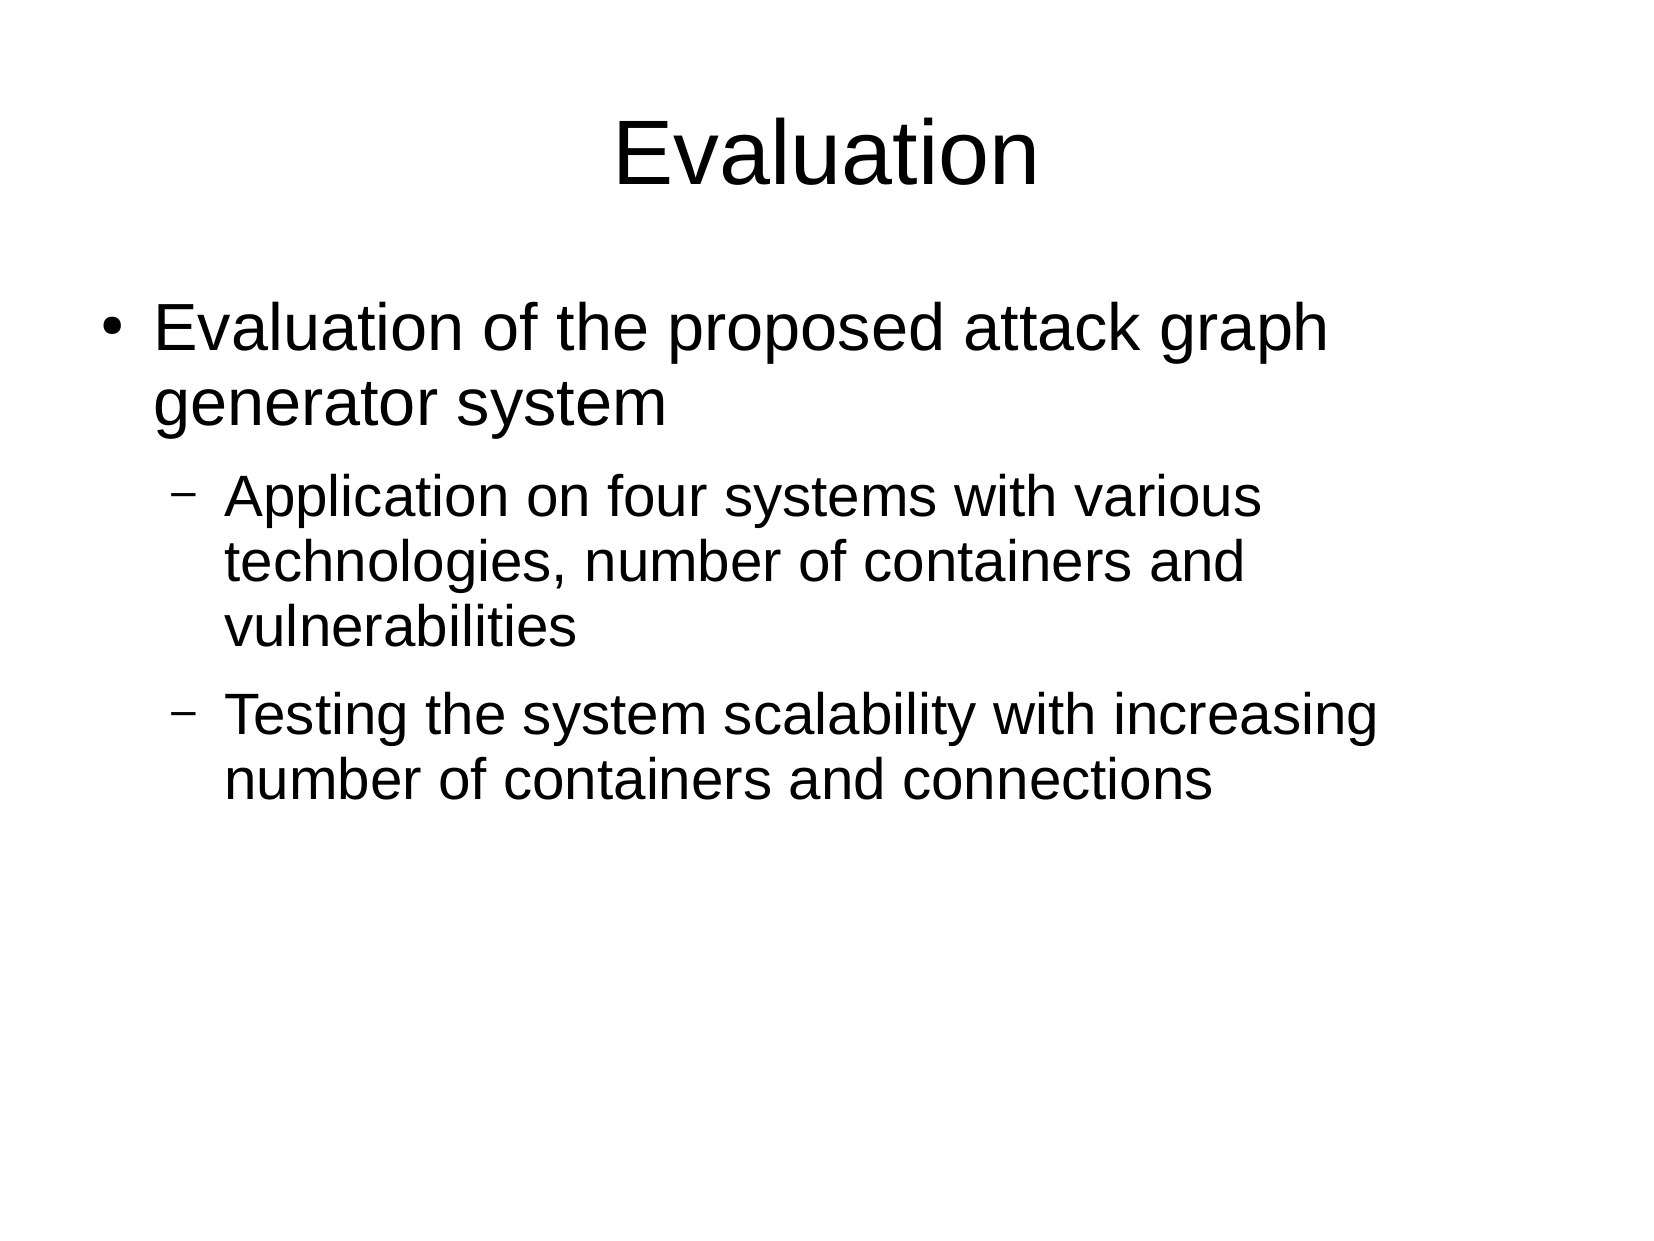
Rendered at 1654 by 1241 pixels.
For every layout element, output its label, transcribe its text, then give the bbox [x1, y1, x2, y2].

list Evaluation of the proposed attack graph generator system Application on four systems with various technologies, number of containers and vulnerabilities Testing the system scalability with increasing number of containers and connections [82, 290, 1571, 1010]
title Evaluation [82, 49, 1571, 257]
